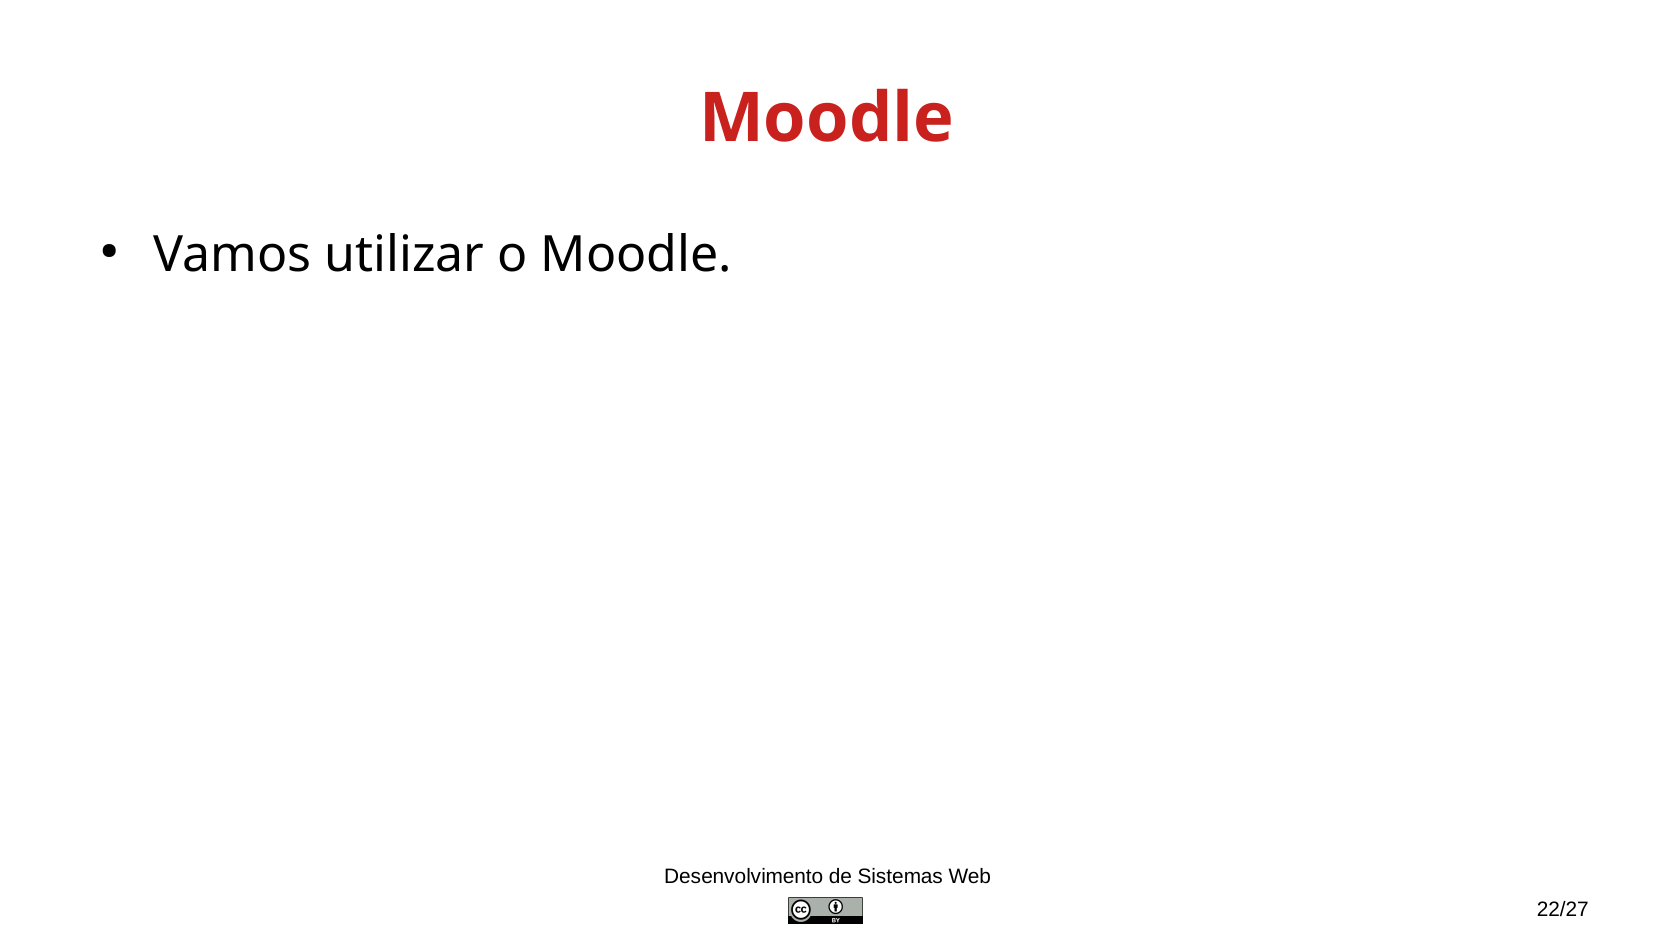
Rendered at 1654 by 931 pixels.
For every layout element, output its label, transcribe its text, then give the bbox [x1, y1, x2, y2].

list Vamos utilizar o Moodle. [82, 217, 1571, 827]
picture [788, 897, 863, 924]
title Moodle [82, 37, 1571, 193]
